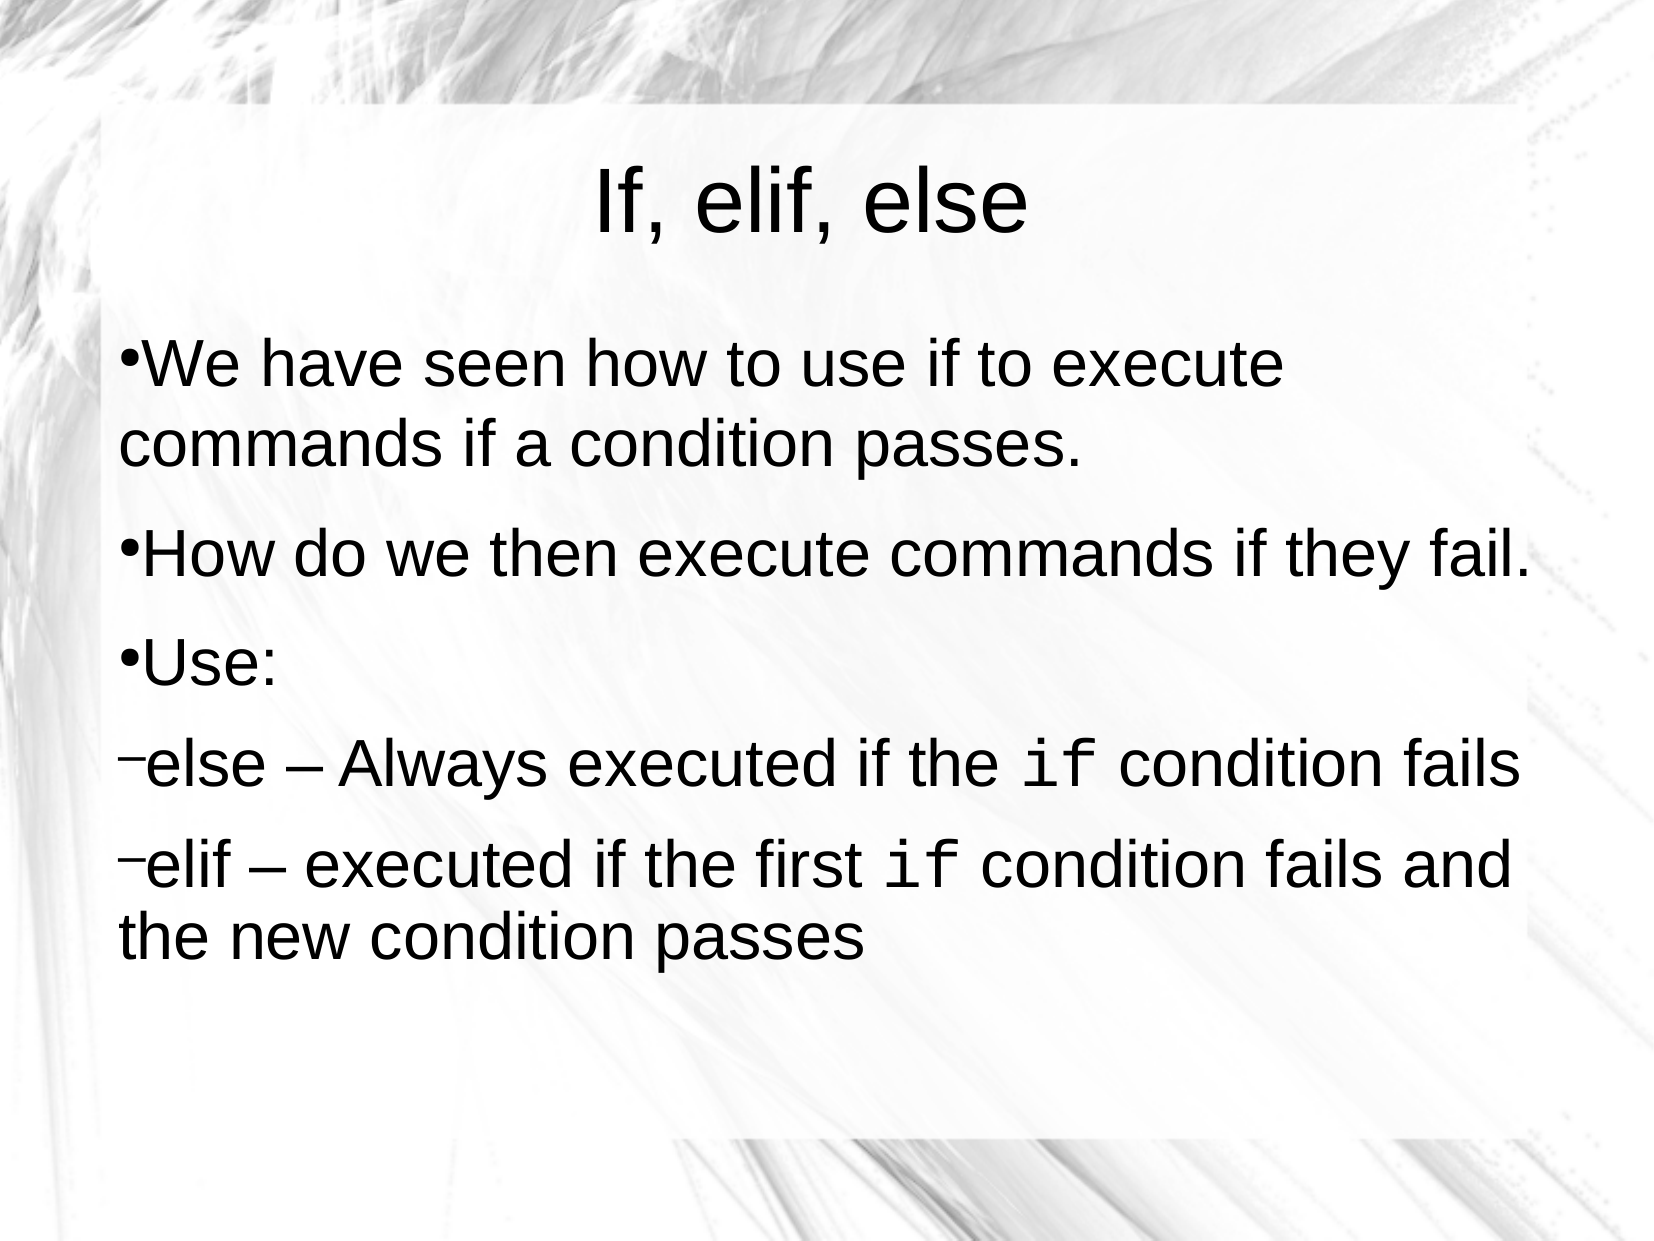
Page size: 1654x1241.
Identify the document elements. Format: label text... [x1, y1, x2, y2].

title If, elif, else [118, 112, 1506, 281]
list We have seen how to use if to execute commands if a condition passes. How do we then execute commands if they fail. Use: else – Always executed if the if condition fails elif – executed if the first if condition fails and the new condition passes [118, 319, 1571, 1008]
